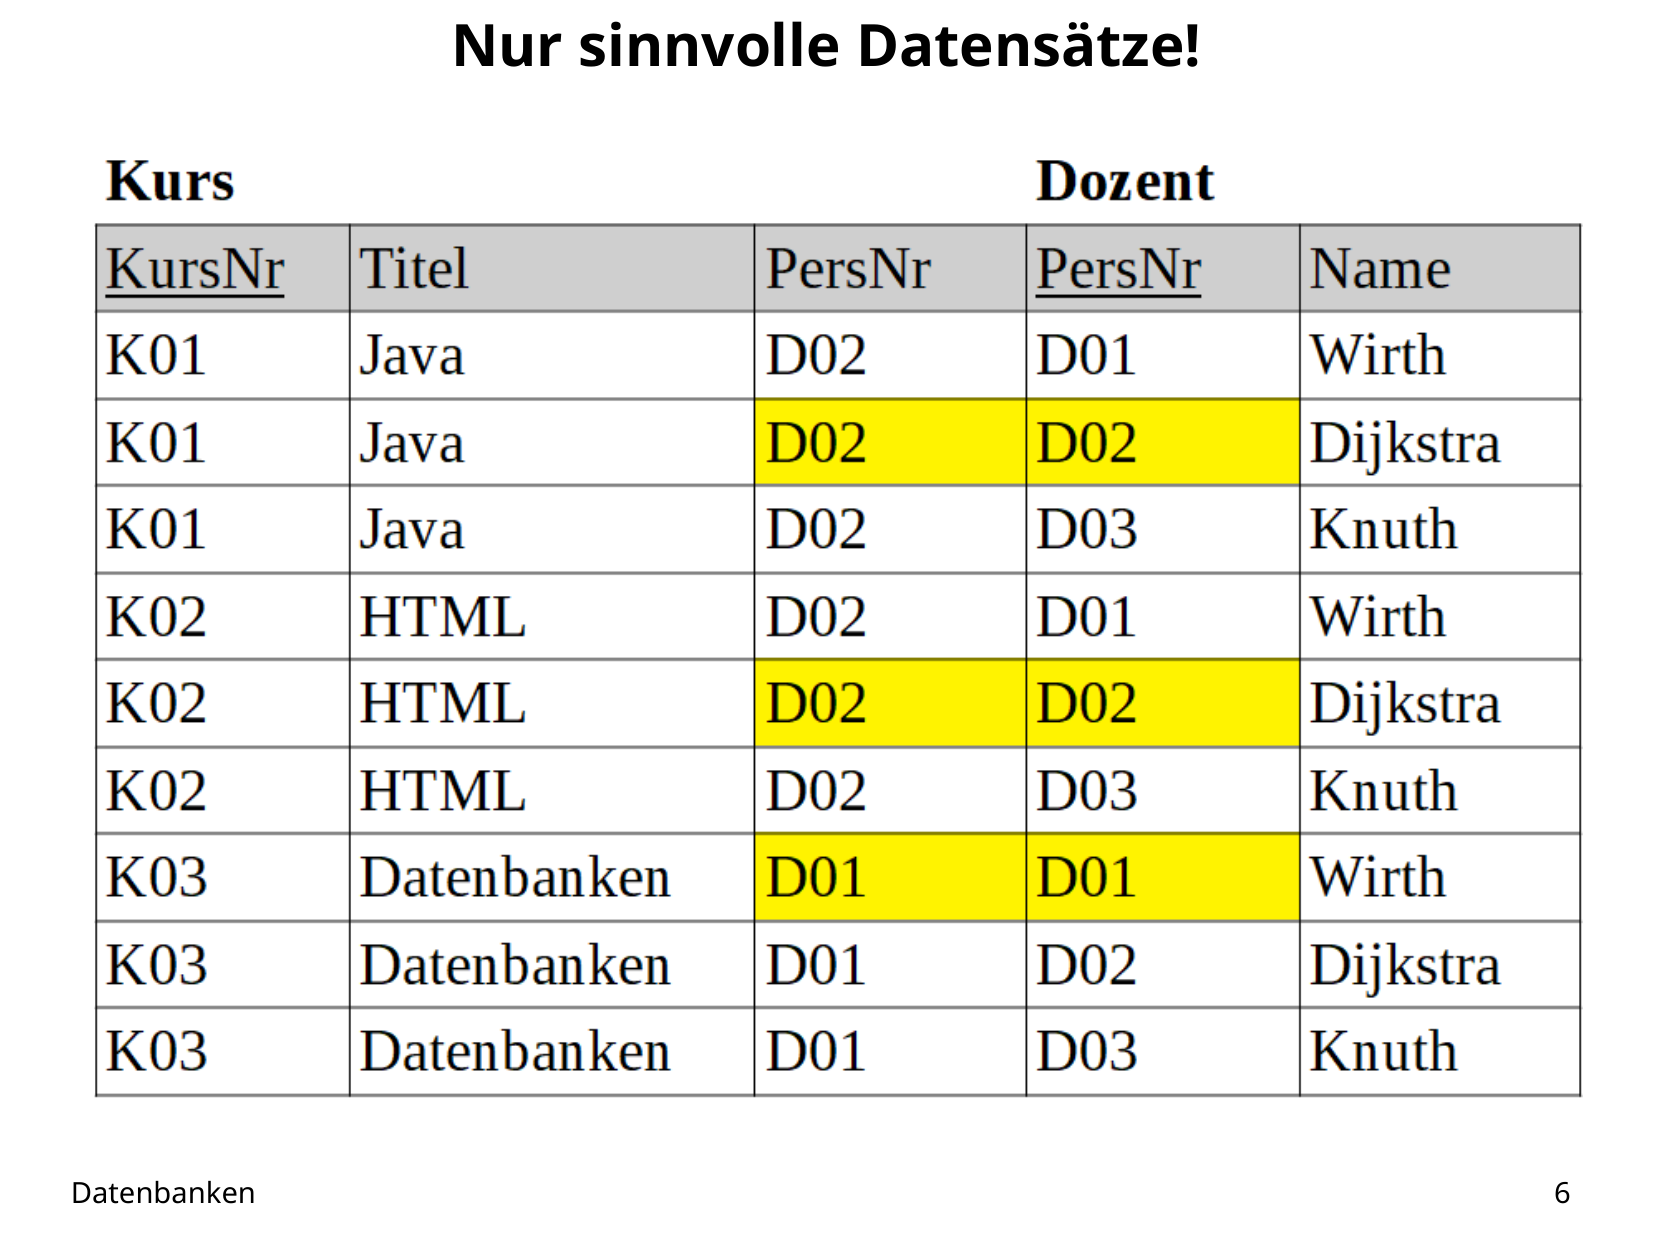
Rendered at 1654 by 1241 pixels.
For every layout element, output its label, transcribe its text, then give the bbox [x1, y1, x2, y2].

title Nur sinnvolle Datensätze! [0, 5, 1654, 83]
picture [94, 159, 1583, 1100]
